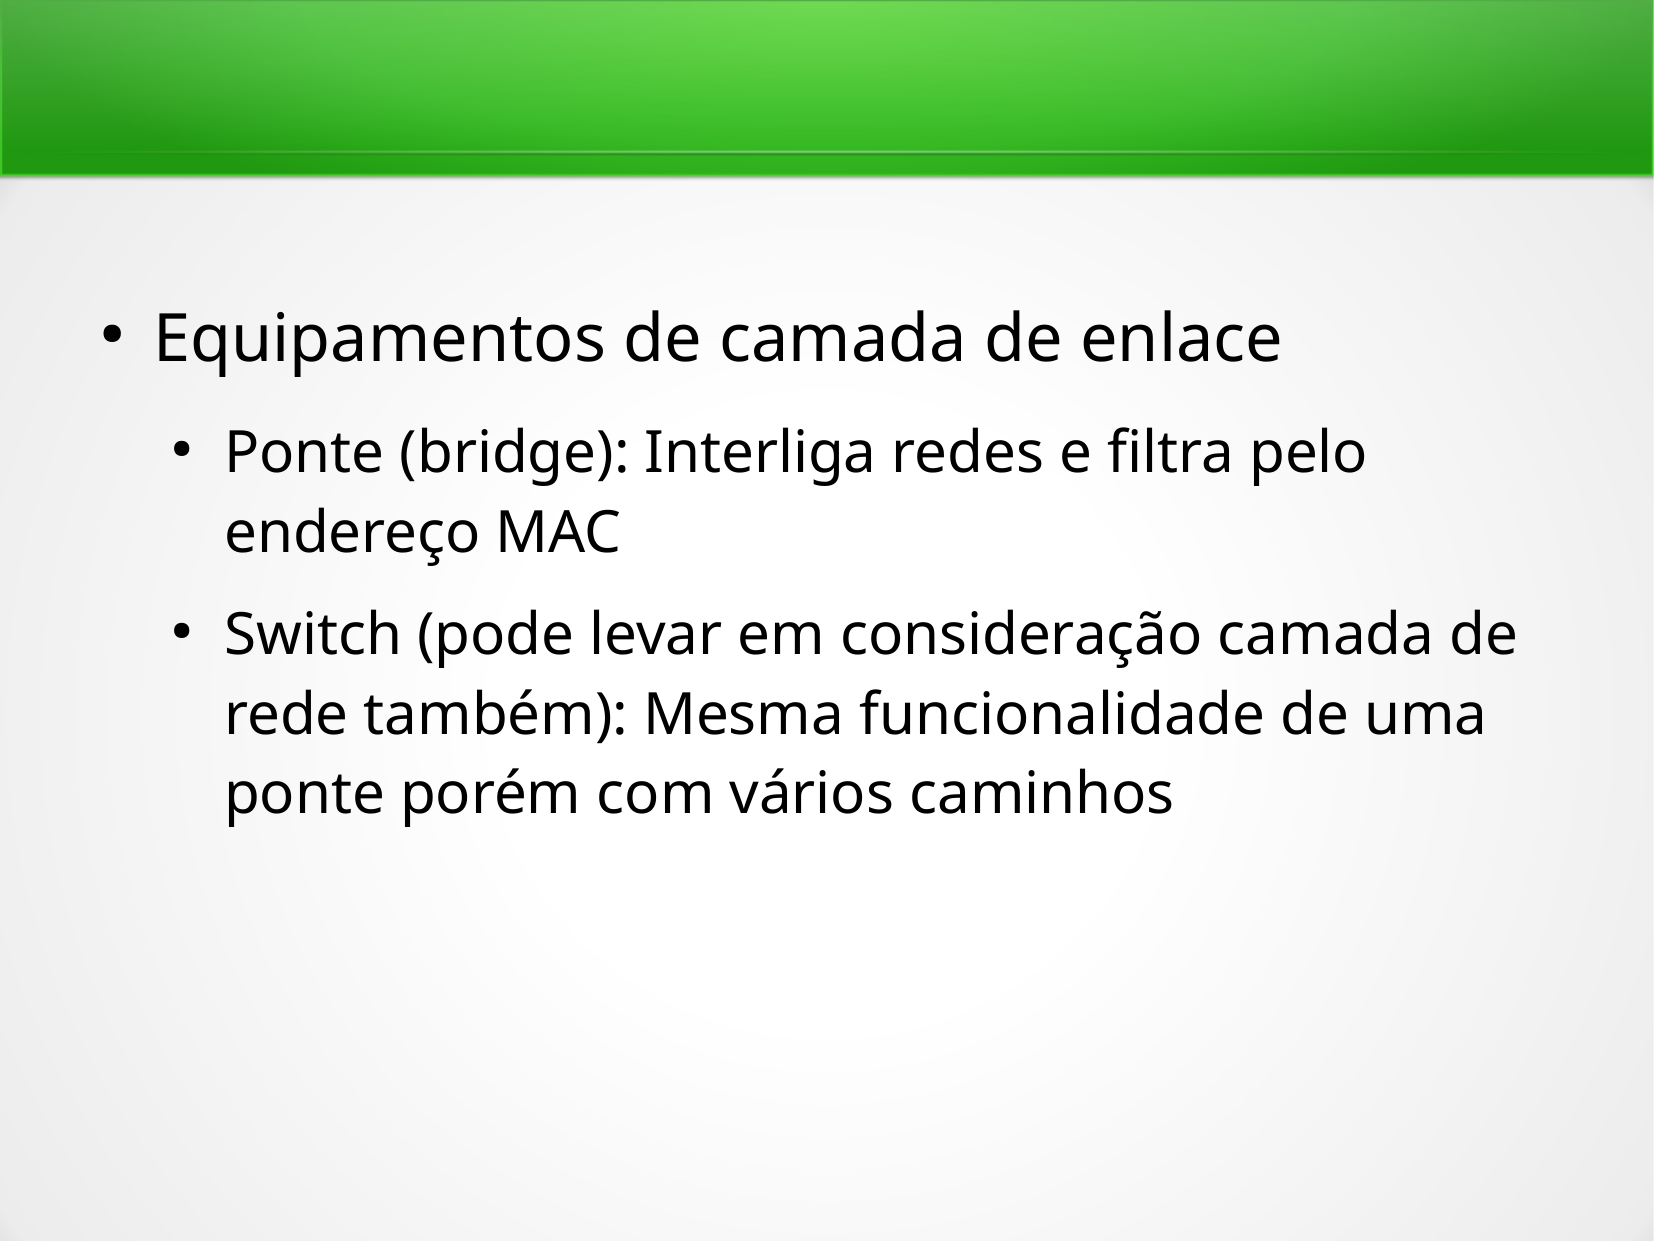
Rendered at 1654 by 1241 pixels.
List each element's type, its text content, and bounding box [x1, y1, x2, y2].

picture [0, 0, 1654, 1241]
list Equipamentos de camada de enlace Ponte (bridge): Interliga redes e filtra pelo endereço MAC Switch (pode levar em consideração camada de rede também): Mesma funcionalidade de uma ponte porém com vários caminhos [82, 290, 1571, 1010]
